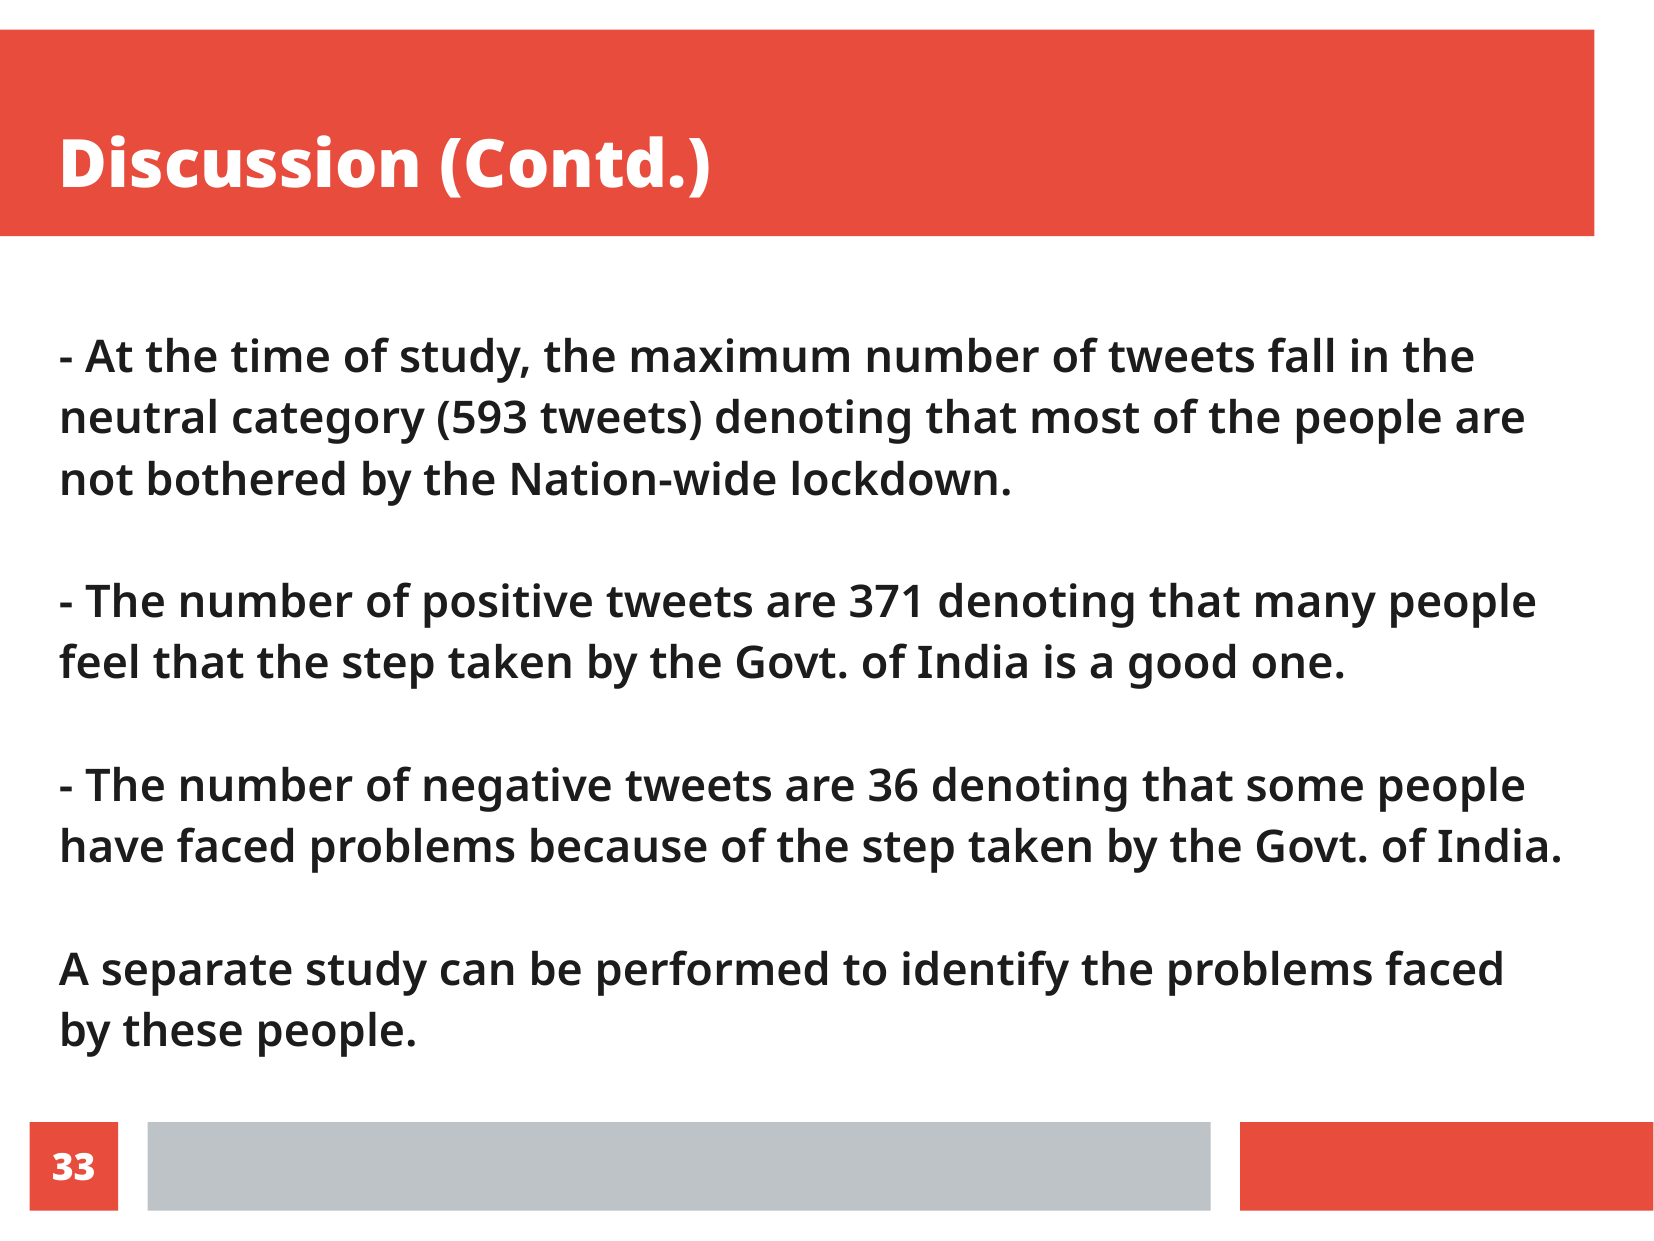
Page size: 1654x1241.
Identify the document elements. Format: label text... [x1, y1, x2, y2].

title Discussion (Contd.) [59, 59, 1595, 207]
list - At the time of study, the maximum number of tweets fall in the neutral category (593 tweets) denoting that most of the people are not bothered by the Nation-wide lockdown. - The number of positive tweets are 371 denoting that many people feel that the step taken by the Govt. of India is a good one. - The number of negative tweets are 36 denoting that some people have faced problems because of the step taken by the Govt. of India. A separate study can be performed to identify the problems faced by these people. [59, 324, 1565, 1093]
